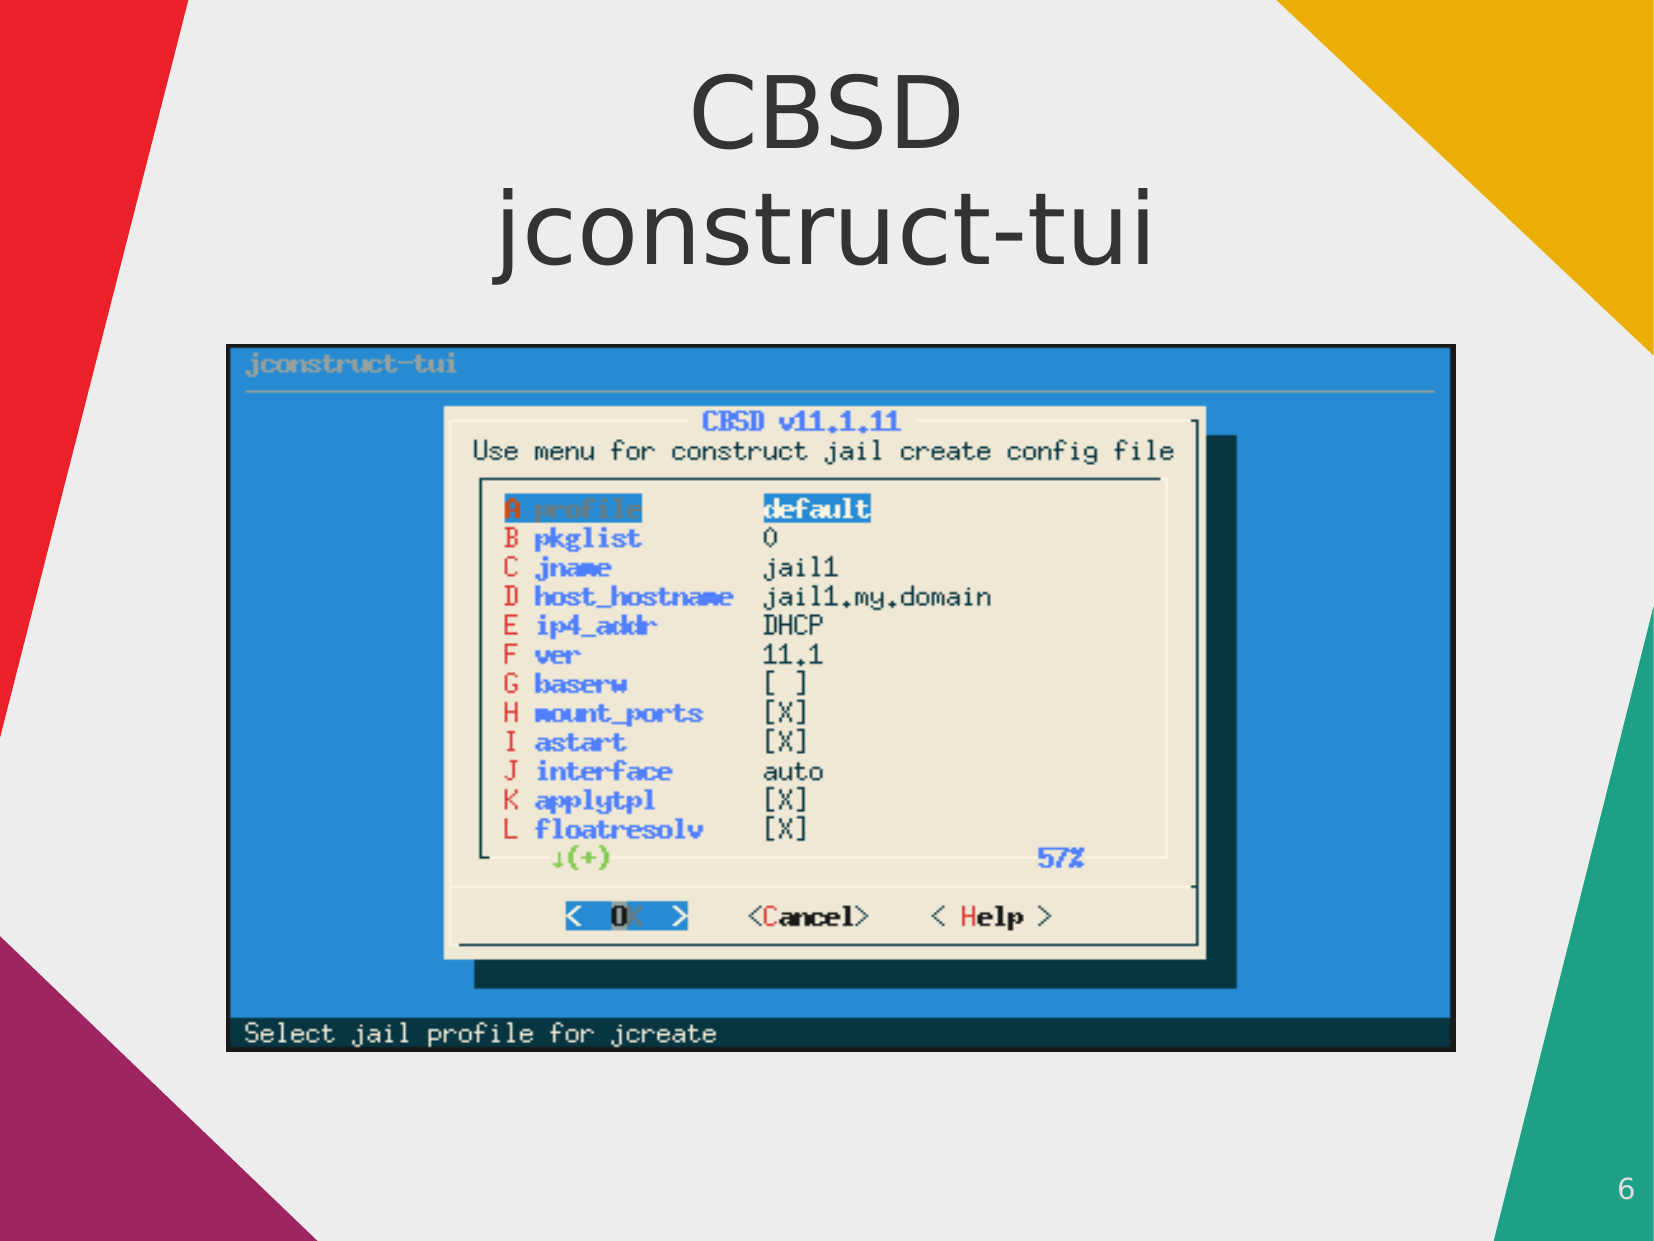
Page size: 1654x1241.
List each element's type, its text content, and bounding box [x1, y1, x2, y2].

title CBSD jconstruct-tui [114, 55, 1539, 288]
picture [226, 344, 1456, 1052]
